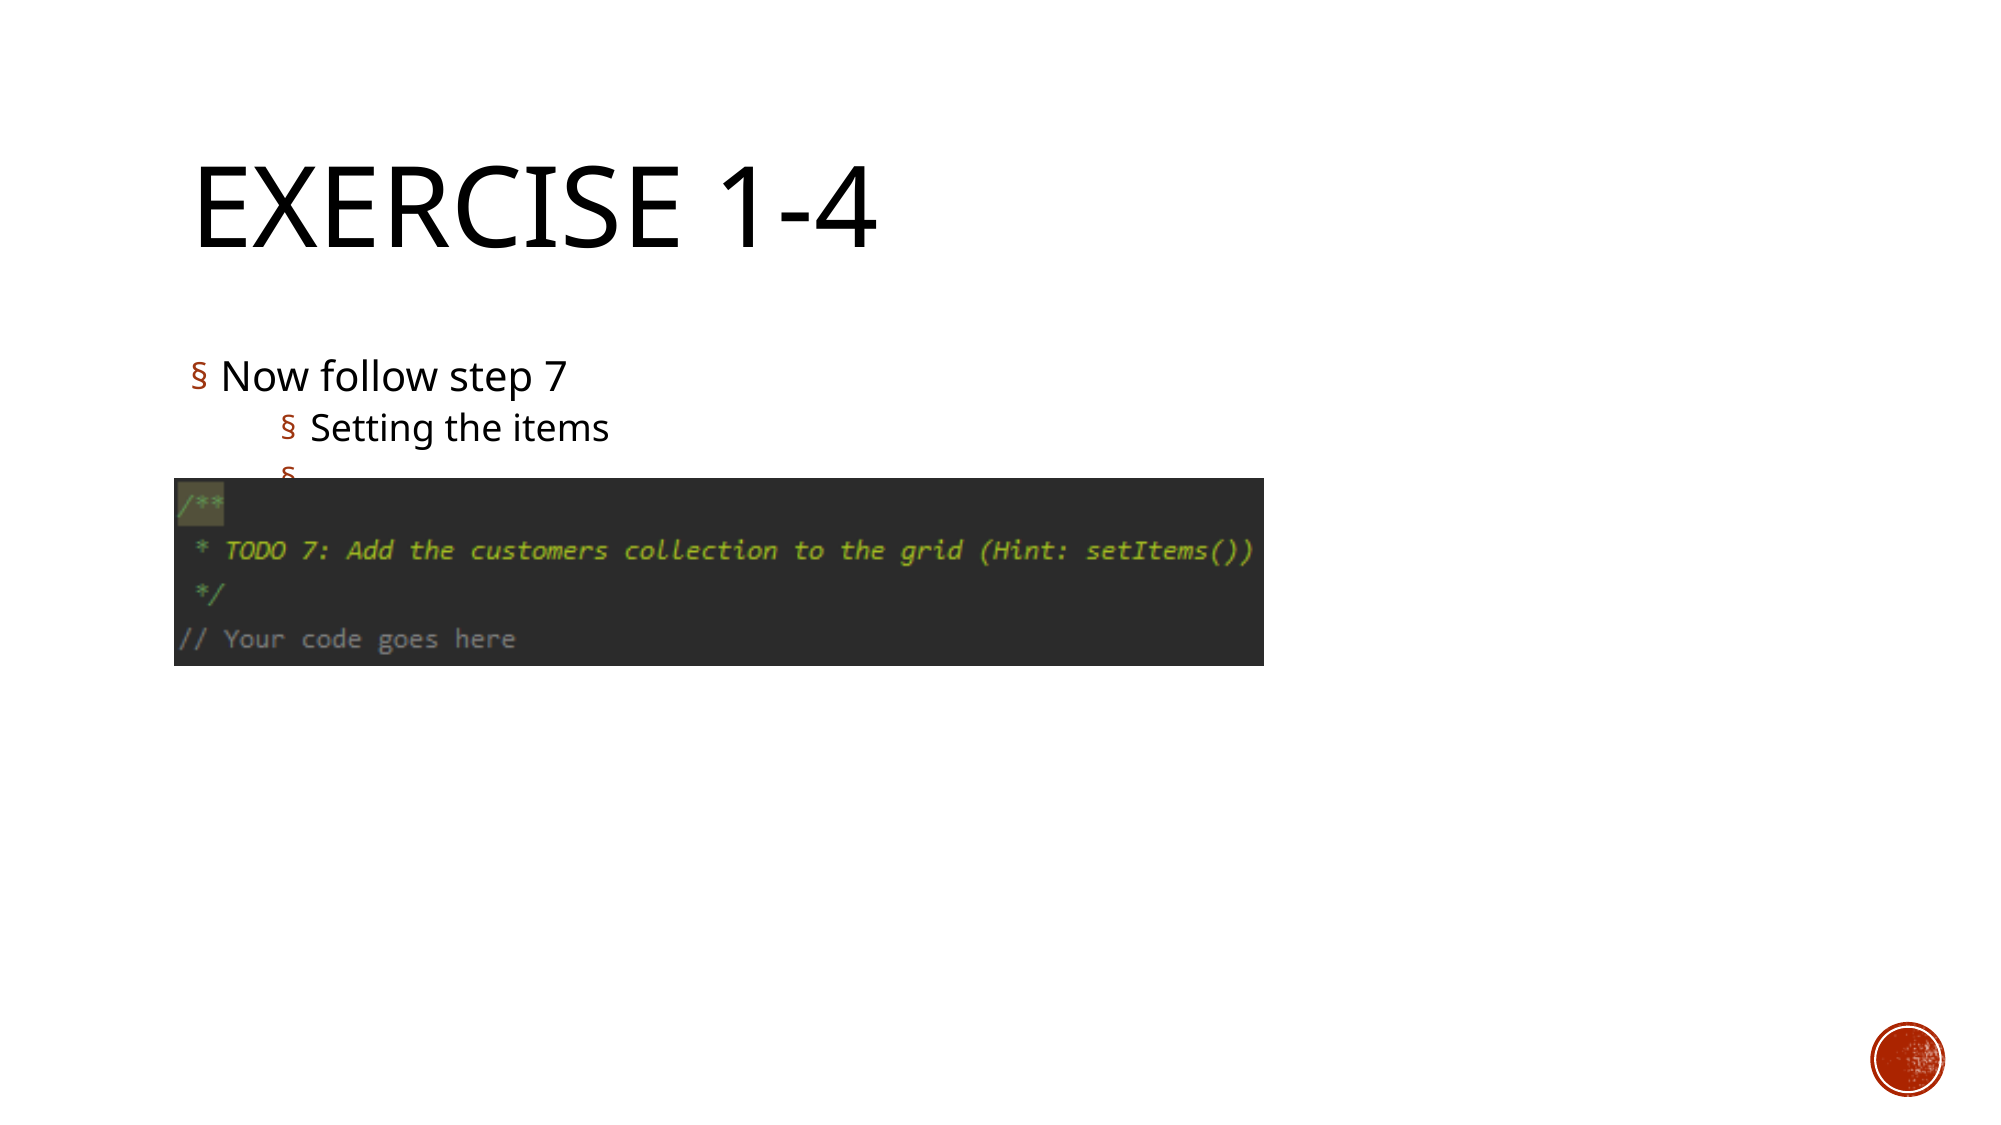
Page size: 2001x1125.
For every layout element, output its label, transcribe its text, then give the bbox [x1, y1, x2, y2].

list Now follow step 7 Setting the items [175, 348, 1826, 1013]
picture [174, 478, 1264, 666]
title Exercise 1-4 [175, 79, 1826, 344]
